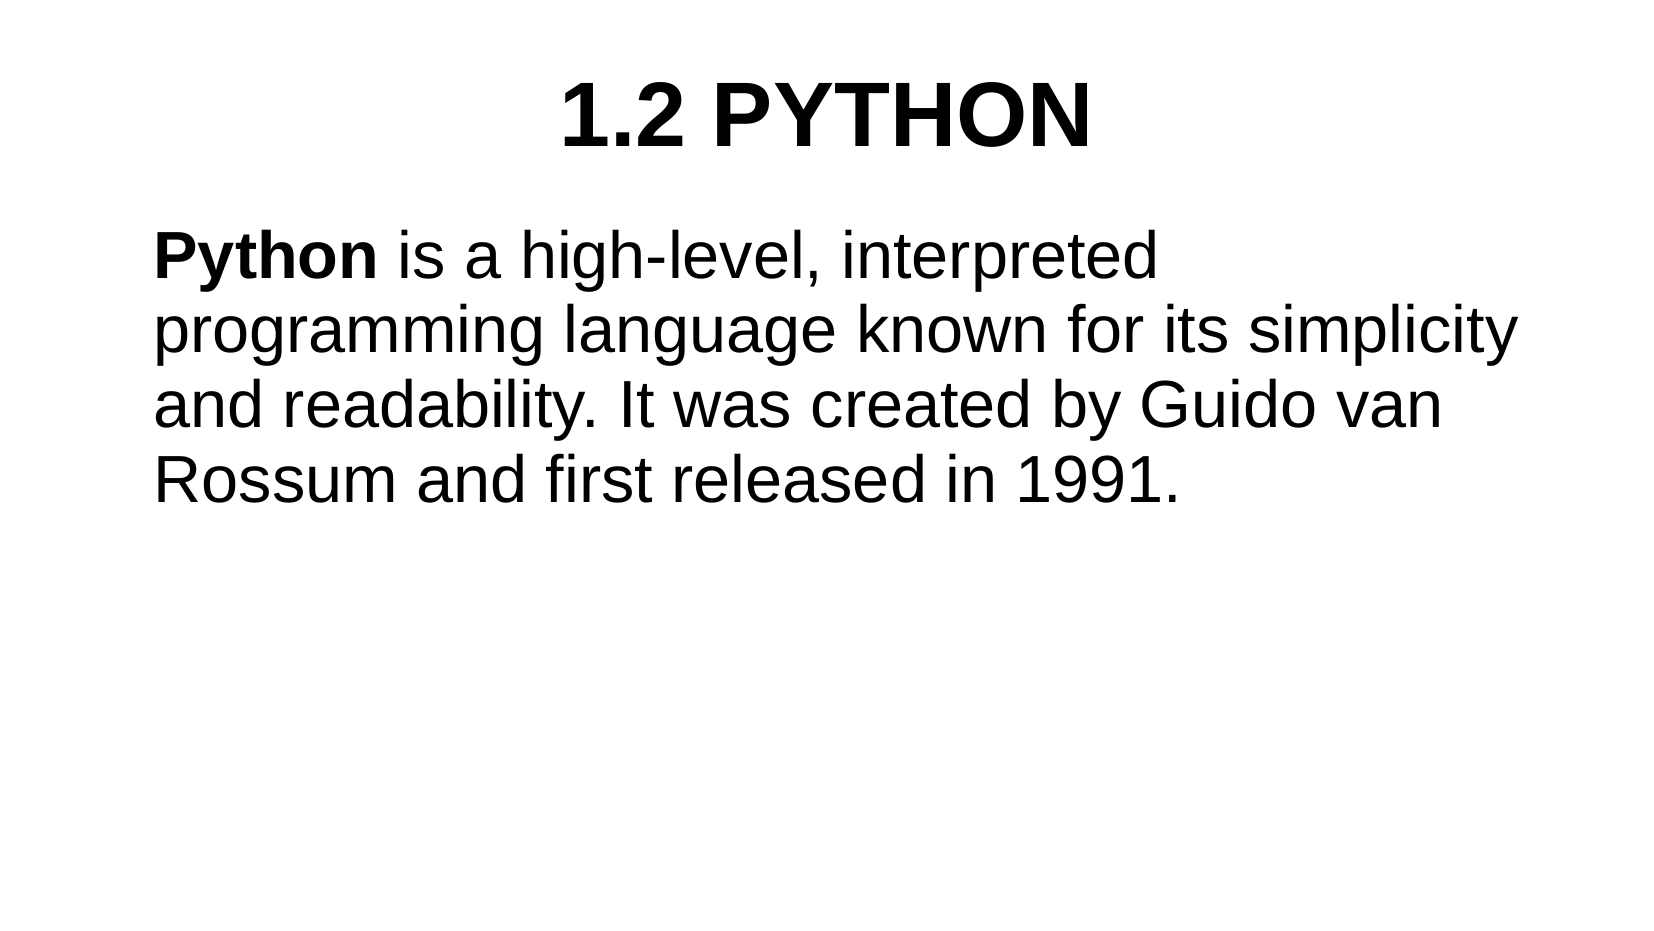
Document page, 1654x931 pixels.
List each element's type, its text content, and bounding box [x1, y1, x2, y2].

list Python is a high-level, interpreted programming language known for its simplicity and readability. It was created by Guido van Rossum and first released in 1991. [82, 217, 1571, 758]
title 1.2 PYTHON [82, 37, 1571, 193]
